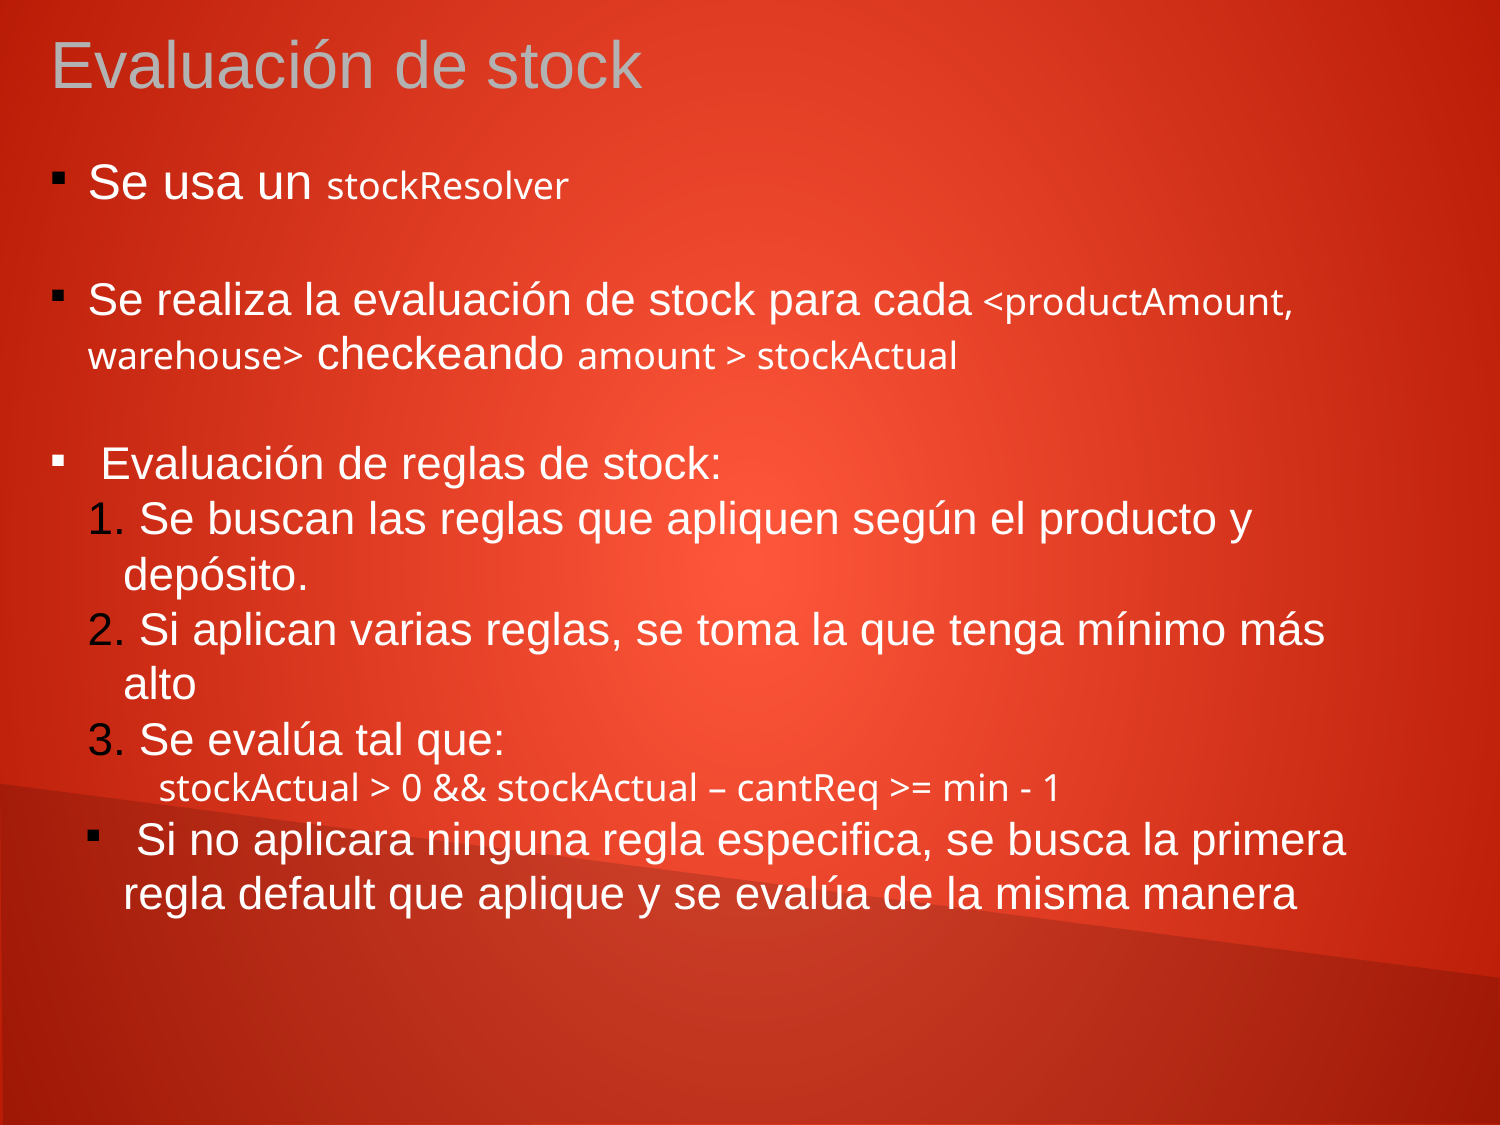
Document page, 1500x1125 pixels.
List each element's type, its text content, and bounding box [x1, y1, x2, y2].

text_box Se usa un stockResolver Se realiza la evaluación de stock para cada <productAmount, warehouse> checkeando amount > stockActual Evaluación de reglas de stock: Se buscan las reglas que apliquen según el producto y depósito. Si aplican varias reglas, se toma la que tenga mínimo más alto Se evalúa tal que: stockActual > 0 && stockActual – cantReq >= min - 1 Si no aplicara ninguna regla especifica, se busca la primera regla default que aplique y se evalúa de la misma manera [37, 141, 1421, 992]
text_box Evaluación de stock [35, 11, 1386, 112]
